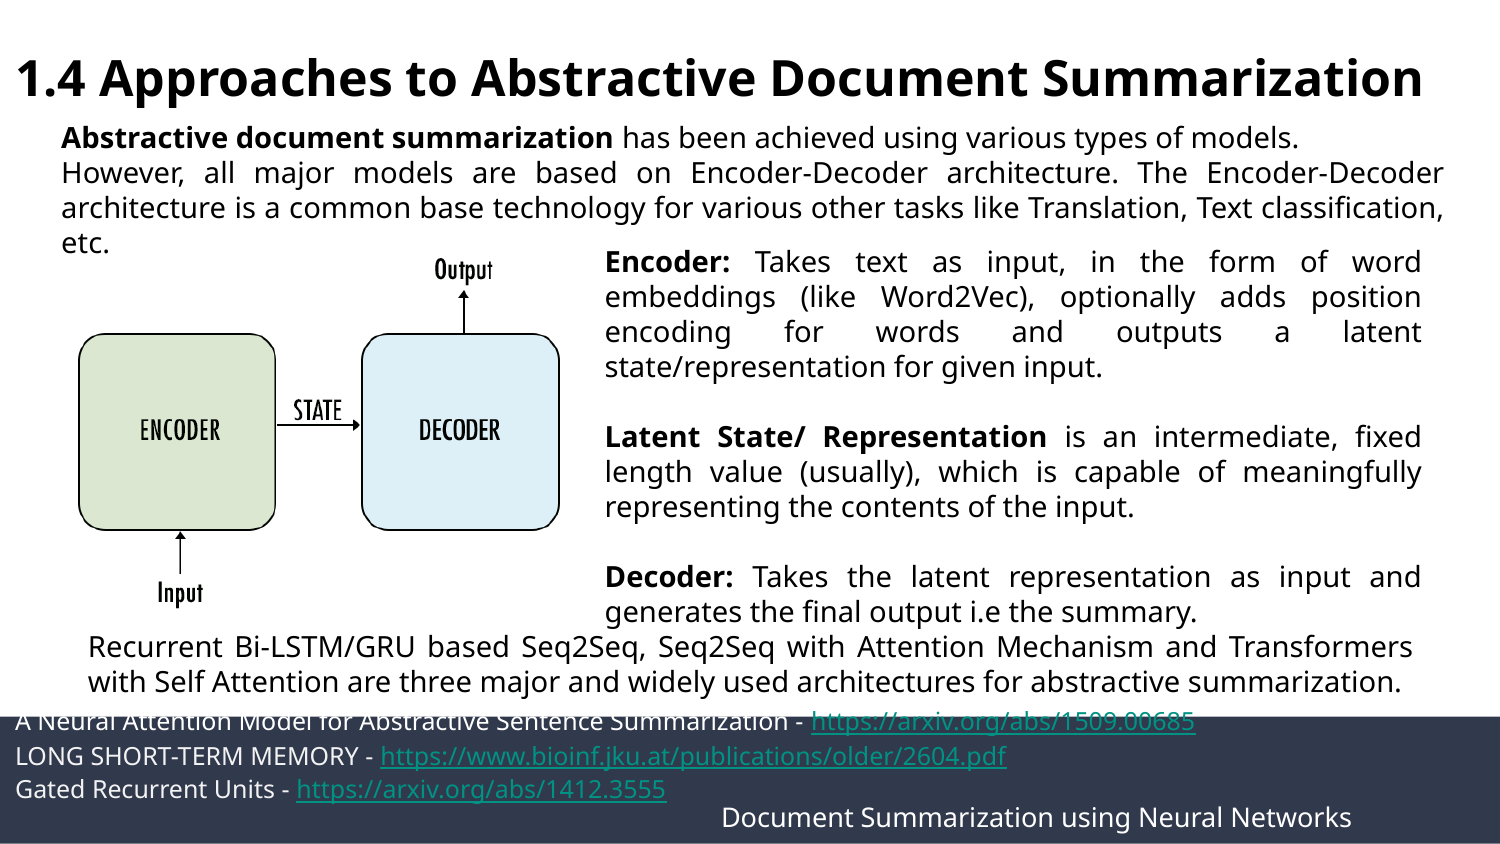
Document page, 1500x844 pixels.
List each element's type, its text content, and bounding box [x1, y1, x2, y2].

text_box Abstractive document summarization has been achieved using various types of models. However, all major models are based on Encoder-Decoder architecture. The Encoder-Decoder architecture is a common base technology for various other tasks like Translation, Text classification, etc. [46, 104, 1461, 229]
picture [608, 608, 617, 613]
text_box A Neural Attention Model for Abstractive Sentence Summarization - https://arxiv.org/abs/1509.00685 LONG SHORT-TERM MEMORY - https://www.bioinf.jku.at/publications/older/2604.pdf Gated Recurrent Units - https://arxiv.org/abs/1412.3555 [0, 684, 1500, 844]
text_box Recurrent Bi-LSTM/GRU based Seq2Seq, Seq2Seq with Attention Mechanism and Transformers with Self Attention are three major and widely used architectures for abstractive summarization. [72, 613, 1430, 684]
picture [0, 228, 633, 648]
text_box Encoder: Takes text as input, in the form of word embeddings (like Word2Vec), optionally adds position encoding for words and outputs a latent state/representation for given input. Latent State/ Representation is an intermediate, fixed length value (usually), which is capable of meaningfully representing the contents of the input. Decoder: Takes the latent representation as input and generates the final output i.e the summary. [589, 228, 1438, 600]
text_box 1.4 Approaches to Abstractive Document Summarization [0, 31, 1500, 122]
